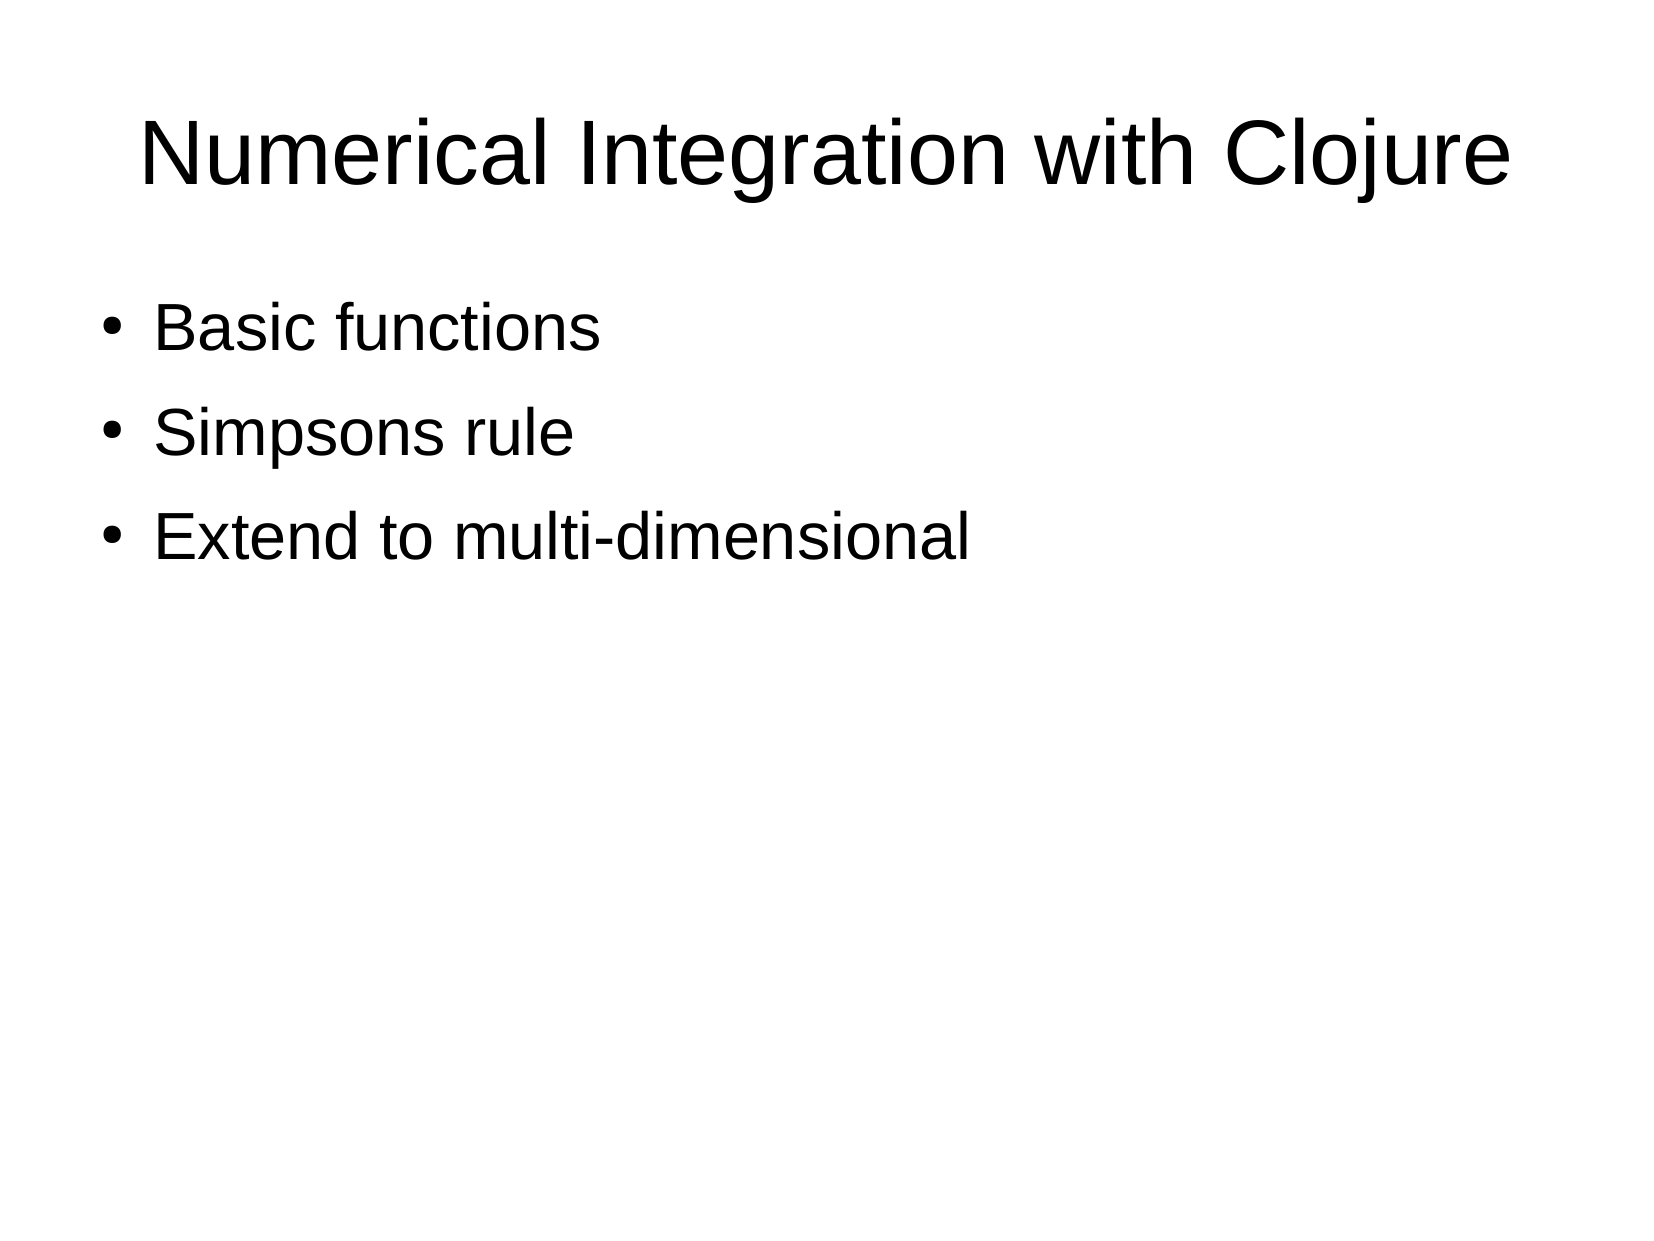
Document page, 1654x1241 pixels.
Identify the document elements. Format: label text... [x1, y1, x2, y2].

title Numerical Integration with Clojure [82, 49, 1571, 257]
list Basic functions Simpsons rule Extend to multi-dimensional [82, 290, 1538, 1010]
